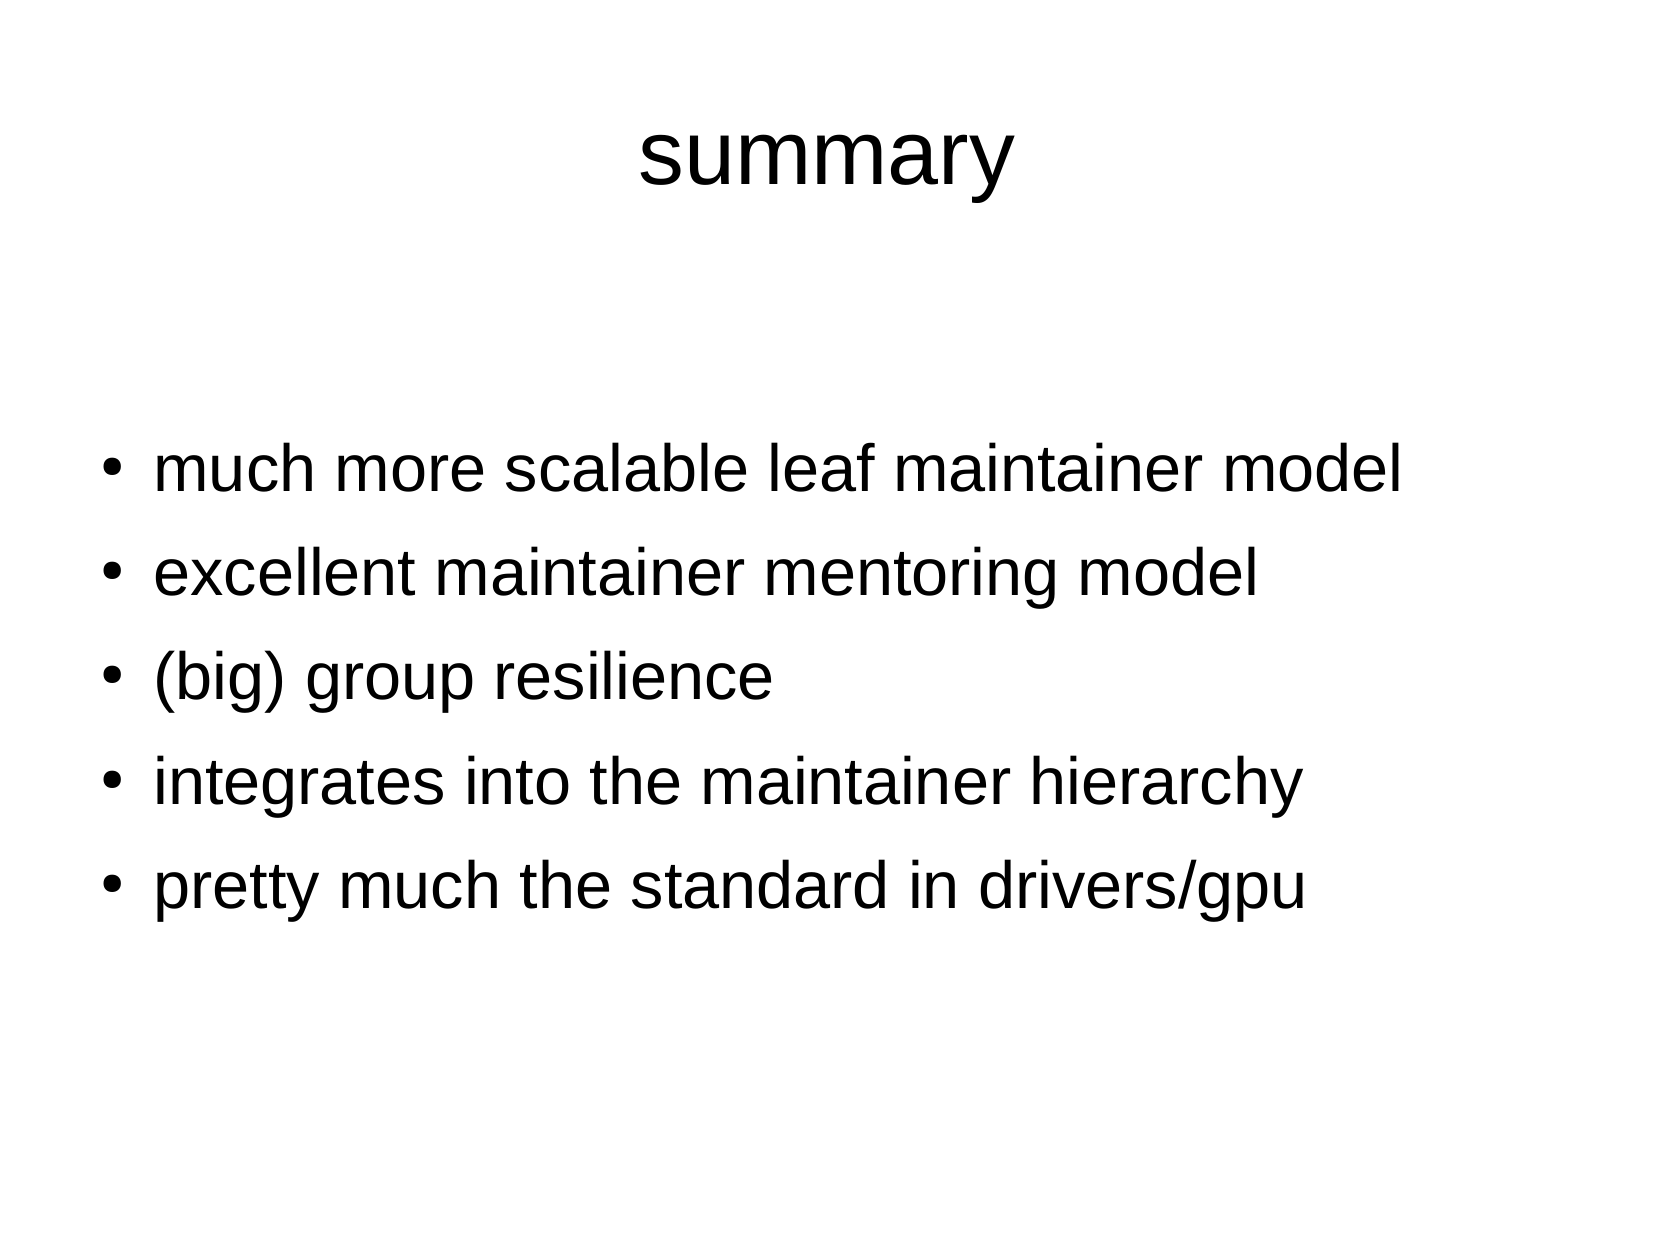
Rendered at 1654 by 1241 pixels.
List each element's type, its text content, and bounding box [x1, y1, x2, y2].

list much more scalable leaf maintainer model excellent maintainer mentoring model (big) group resilience integrates into the maintainer hierarchy pretty much the standard in drivers/gpu [82, 431, 1571, 1021]
title summary [82, 49, 1571, 257]
